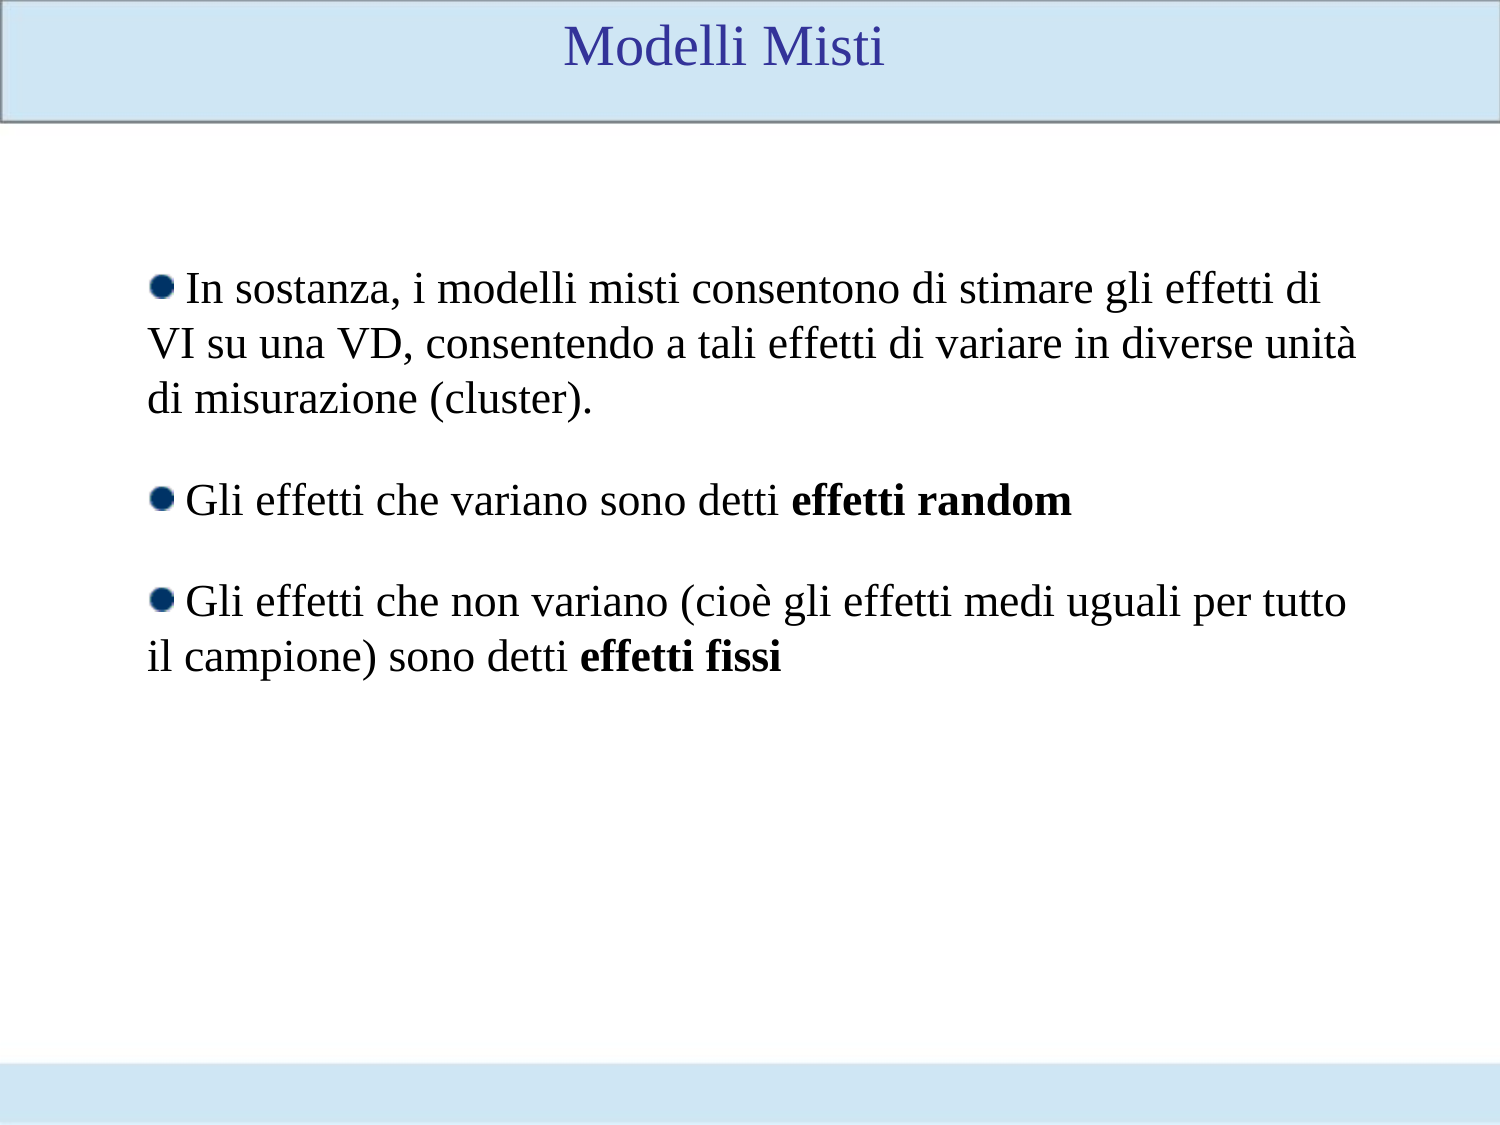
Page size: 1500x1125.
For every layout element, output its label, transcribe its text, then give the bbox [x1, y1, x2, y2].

title Modelli Misti [49, 0, 1400, 136]
text_box In sostanza, i modelli misti consentono di stimare gli effetti di VI su una VD, consentendo a tali effetti di variare in diverse unità di misurazione (cluster). Gli effetti che variano sono detti effetti random Gli effetti che non variano (cioè gli effetti medi uguali per tutto il campione) sono detti effetti fissi [132, 249, 1377, 689]
picture [0, 0, 1500, 1125]
